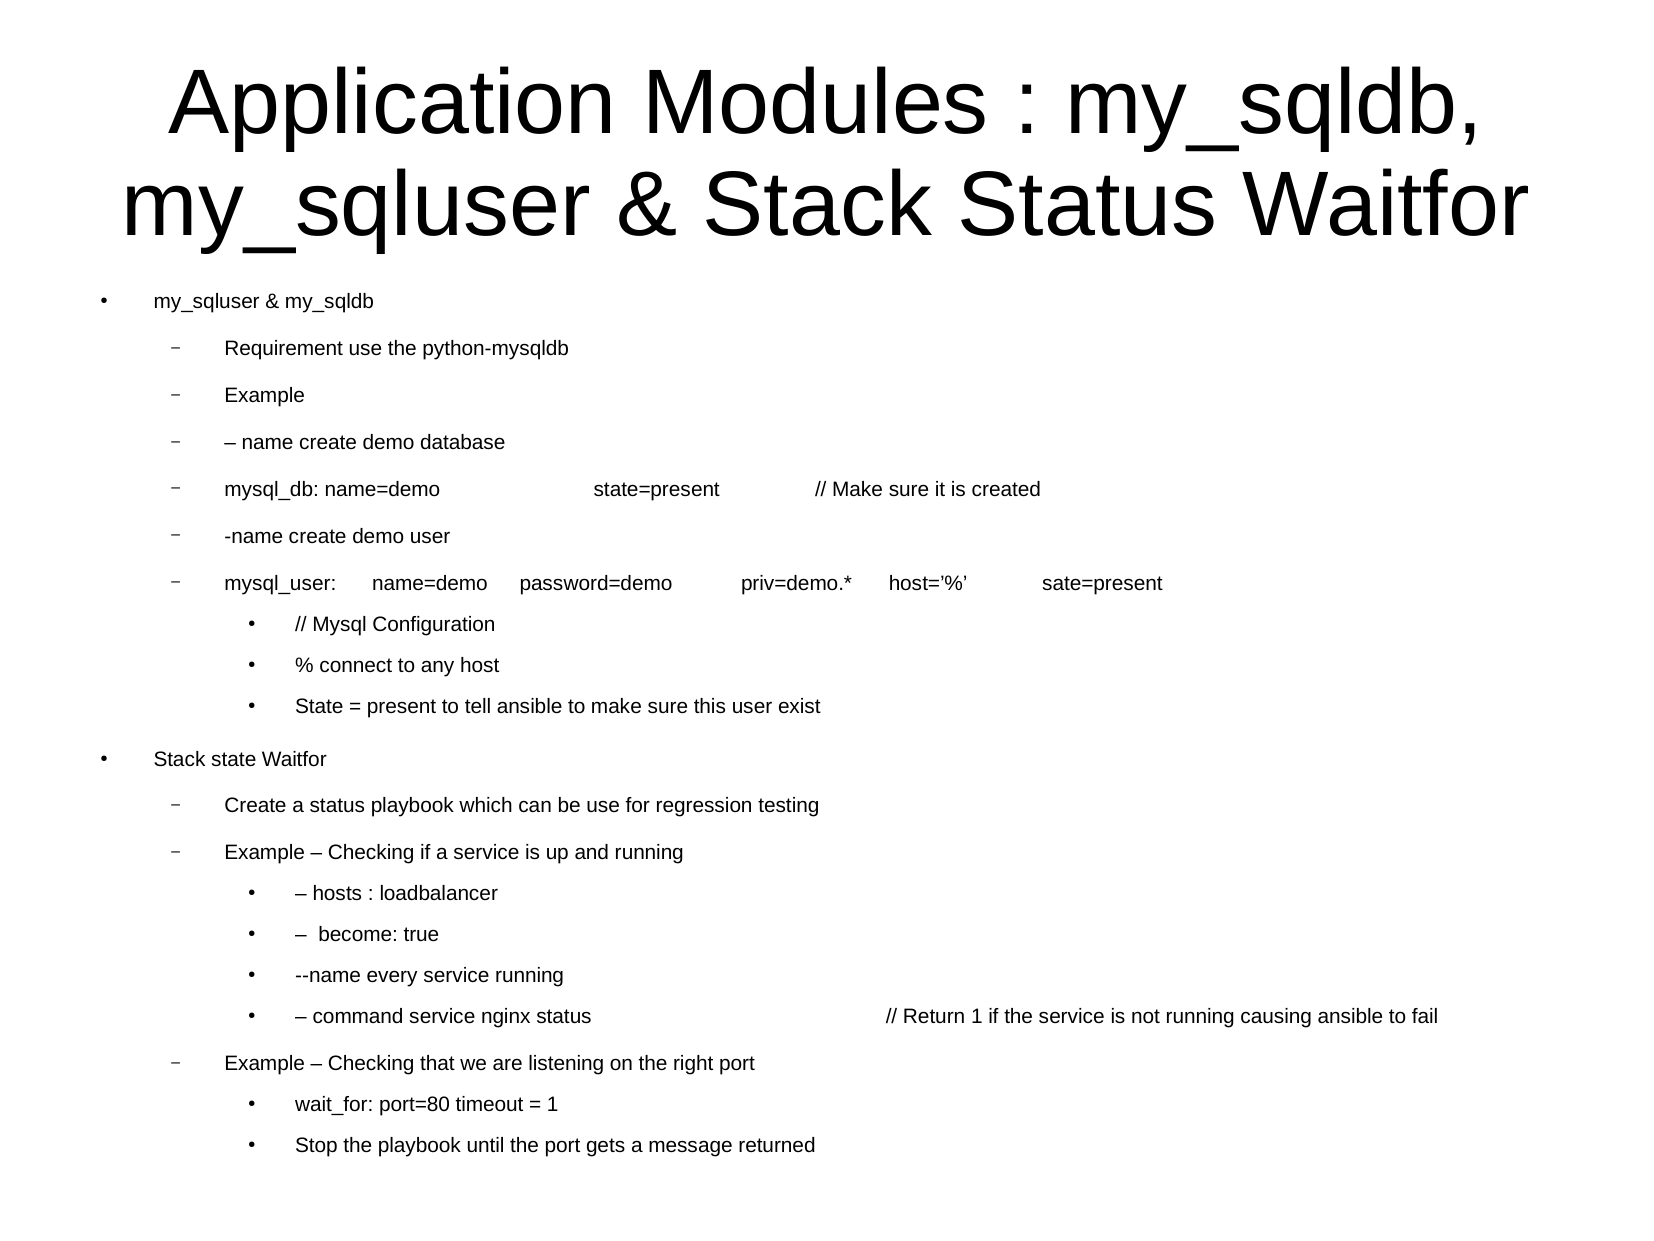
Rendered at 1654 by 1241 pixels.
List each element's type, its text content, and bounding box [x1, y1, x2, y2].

list my_sqluser & my_sqldb Requirement use the python-mysqldb Example – name create demo database mysql_db: name=demo state=present // Make sure it is created -name create demo user mysql_user: name=demo password=demo priv=demo.* host=’%’ sate=present // Mysql Configuration % connect to any host State = present to tell ansible to make sure this user exist Stack state Waitfor Create a status playbook which can be use for regression testing Example – Checking if a service is up and running – hosts : loadbalancer – become: true --name every service running – command service nginx status // Return 1 if the service is not running causing ansible to fail Example – Checking that we are listening on the right port wait_for: port=80 timeout = 1 Stop the playbook until the port gets a message returned [82, 290, 1571, 1229]
title Application Modules : my_sqldb, my_sqluser & Stack Status Waitfor [82, 49, 1571, 257]
